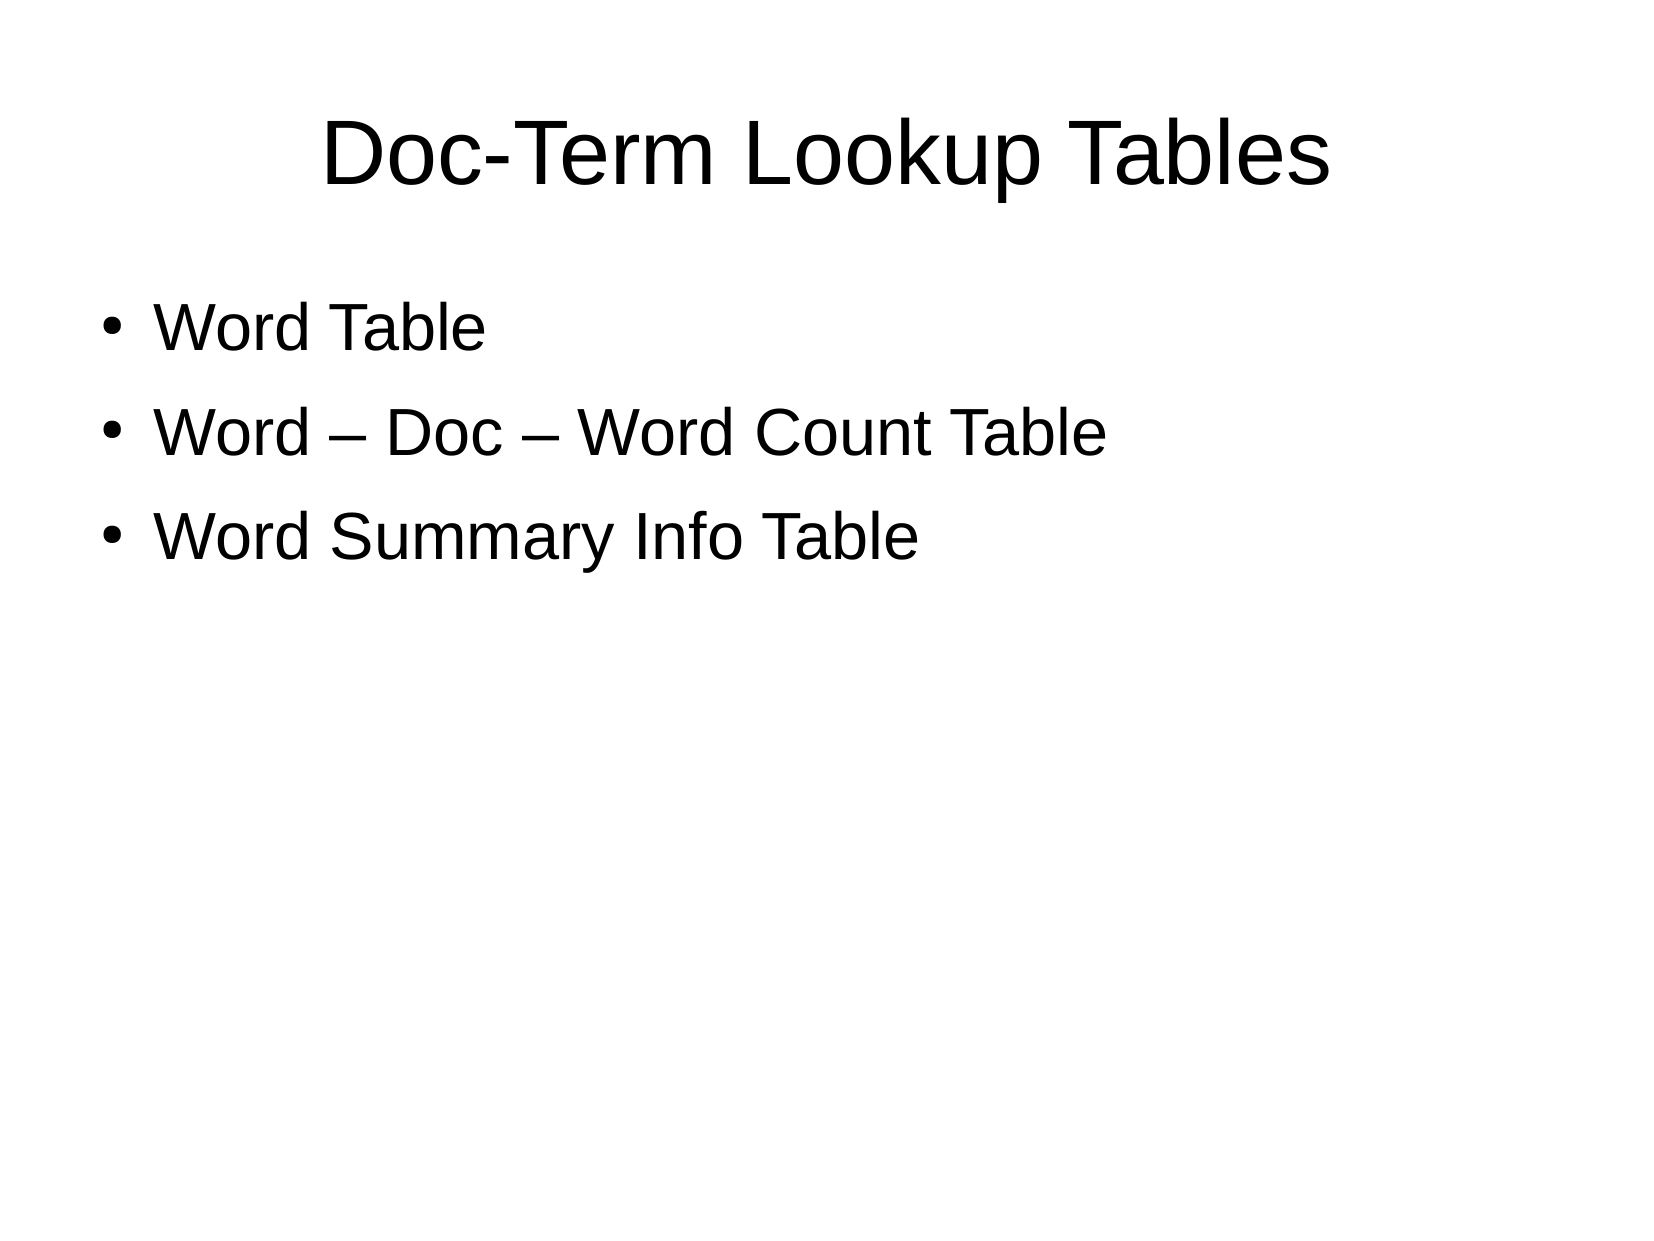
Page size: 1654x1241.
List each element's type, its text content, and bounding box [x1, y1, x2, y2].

title Doc-Term Lookup Tables [82, 49, 1571, 257]
list Word Table Word – Doc – Word Count Table Word Summary Info Table [82, 290, 1571, 1010]
